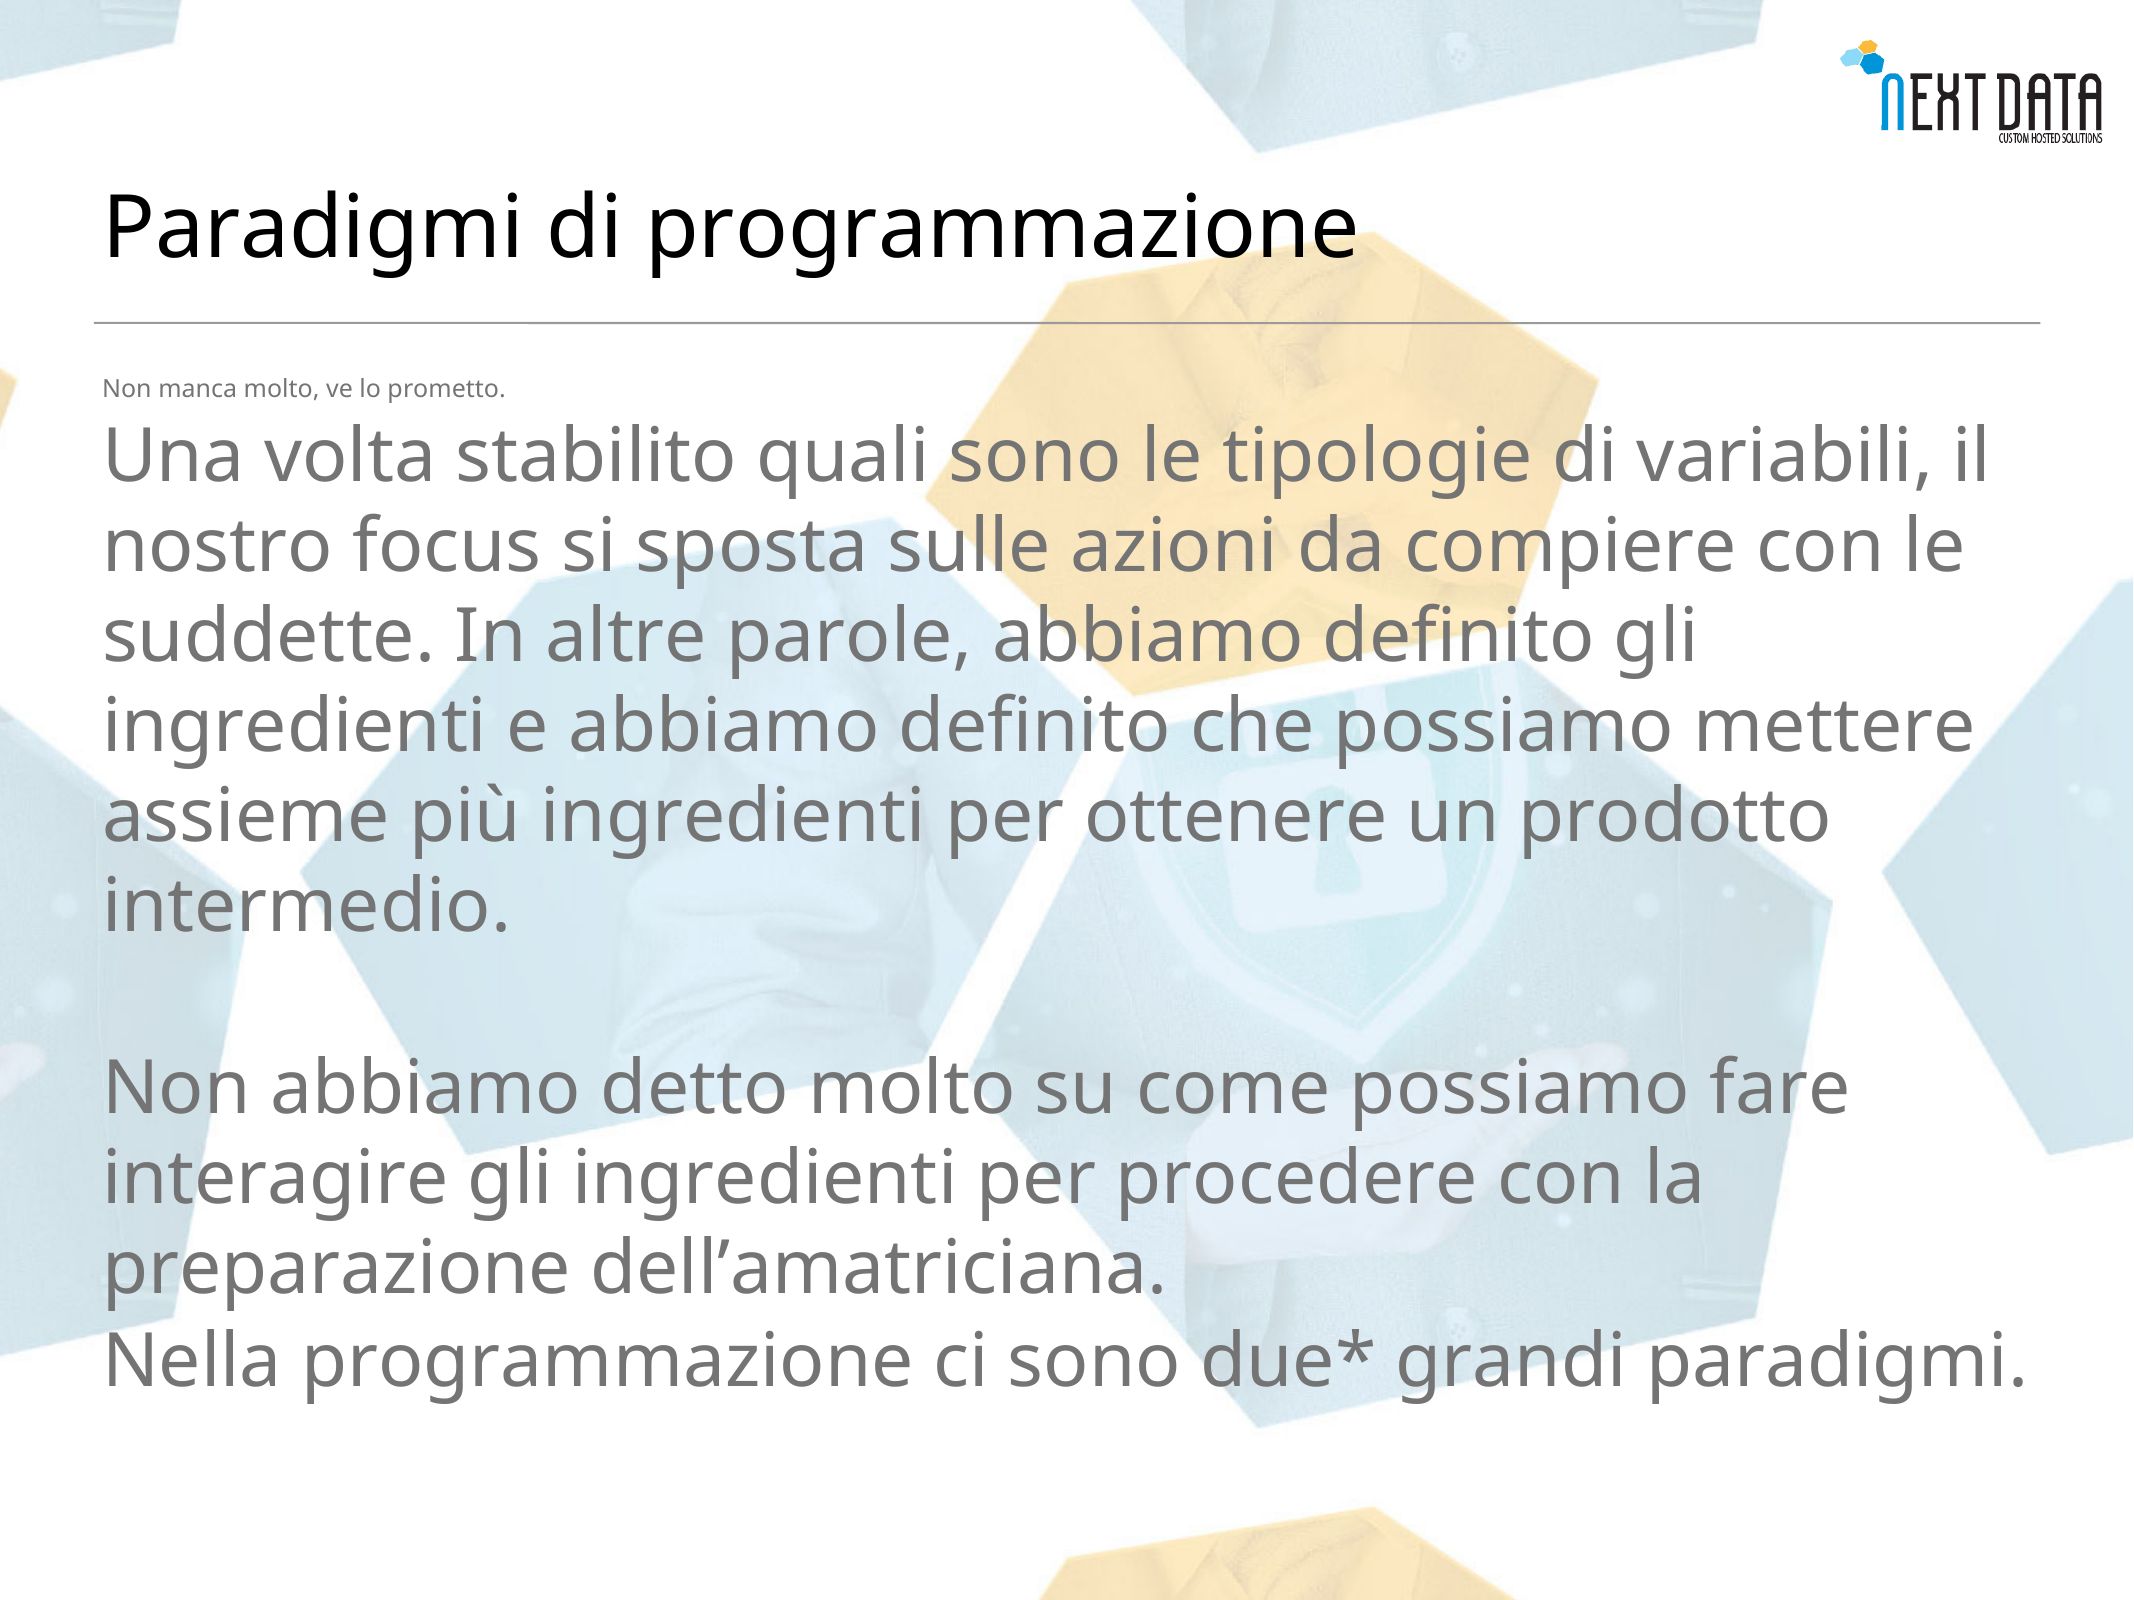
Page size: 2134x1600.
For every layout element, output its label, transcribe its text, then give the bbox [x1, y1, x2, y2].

text_box Paradigmi di programmazione [93, 54, 2040, 284]
text_box Non manca molto, ve lo prometto. Una volta stabilito quali sono le tipologie di variabili, il nostro focus si sposta sulle azioni da compiere con le suddette. In altre parole, abbiamo definito gli ingredienti e abbiamo definito che possiamo mettere assieme più ingredienti per ottenere un prodotto intermedio. Non abbiamo detto molto su come possiamo fare interagire gli ingredienti per procedere con la preparazione dell’amatriciana. Nella programmazione ci sono due* grandi paradigmi. [93, 364, 2040, 1459]
picture [0, 0, 2134, 1600]
